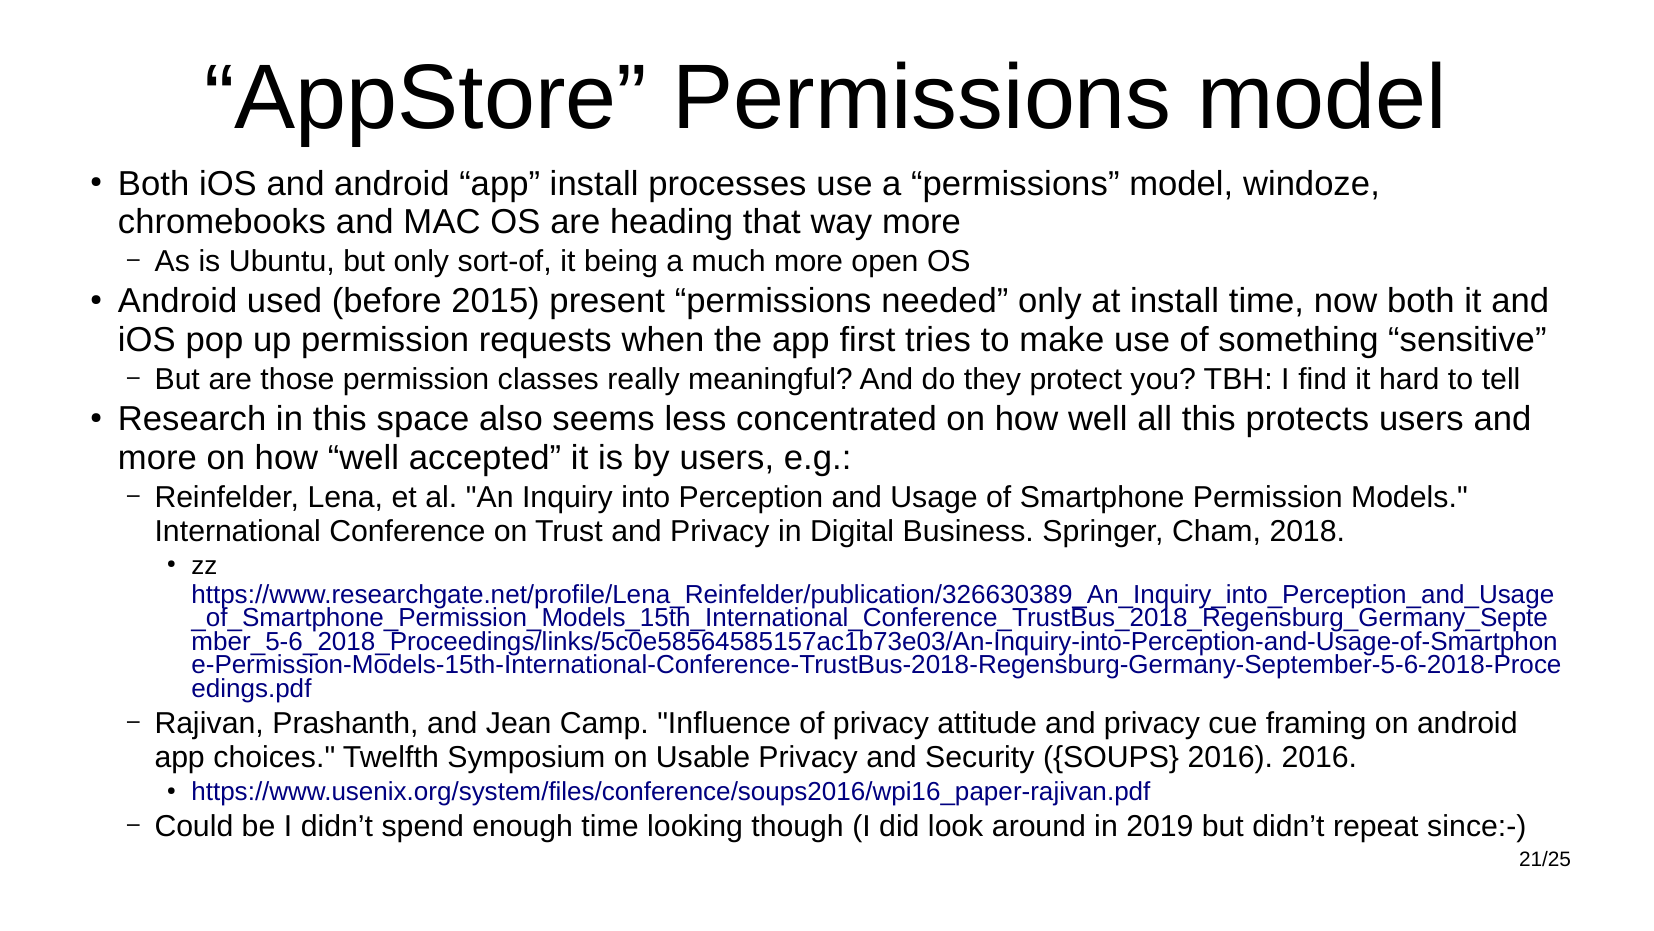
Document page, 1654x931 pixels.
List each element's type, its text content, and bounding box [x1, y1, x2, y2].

title “AppStore” Permissions model [82, 19, 1571, 175]
list Both iOS and android “app” install processes use a “permissions” model, windoze, chromebooks and MAC OS are heading that way more As is Ubuntu, but only sort-of, it being a much more open OS Android used (before 2015) present “permissions needed” only at install time, now both it and iOS pop up permission requests when the app first tries to make use of something “sensitive” But are those permission classes really meaningful? And do they protect you? TBH: I find it hard to tell Research in this space also seems less concentrated on how well all this protects users and more on how “well accepted” it is by users, e.g.: Reinfelder, Lena, et al. "An Inquiry into Perception and Usage of Smartphone Permission Models." International Conference on Trust and Privacy in Digital Business. Springer, Cham, 2018. zzhttps://www.researchgate.net/profile/Lena_Reinfelder/publication/326630389_An_Inquiry_into_Perception_and_Usage_of_Smartphone_Permission_Models_15th_International_Conference_TrustBus_2018_Regensburg_Germany_September_5-6_2018_Proceedings/links/5c0e58564585157ac1b73e03/An-Inquiry-into-Perception-and-Usage-of-Smartphone-Permission-Models-15th-International-Conference-TrustBus-2018-Regensburg-Germany-September-5-6-2018-Proceedings.pdf Rajivan, Prashanth, and Jean Camp. "Influence of privacy attitude and privacy cue framing on android app choices." Twelfth Symposium on Usable Privacy and Security ({SOUPS} 2016). 2016. https://www.usenix.org/system/files/conference/soups2016/wpi16_paper-rajivan.pdf Could be I didn’t spend enough time looking though (I did look around in 2019 but didn’t repeat since:-) [80, 163, 1570, 829]
